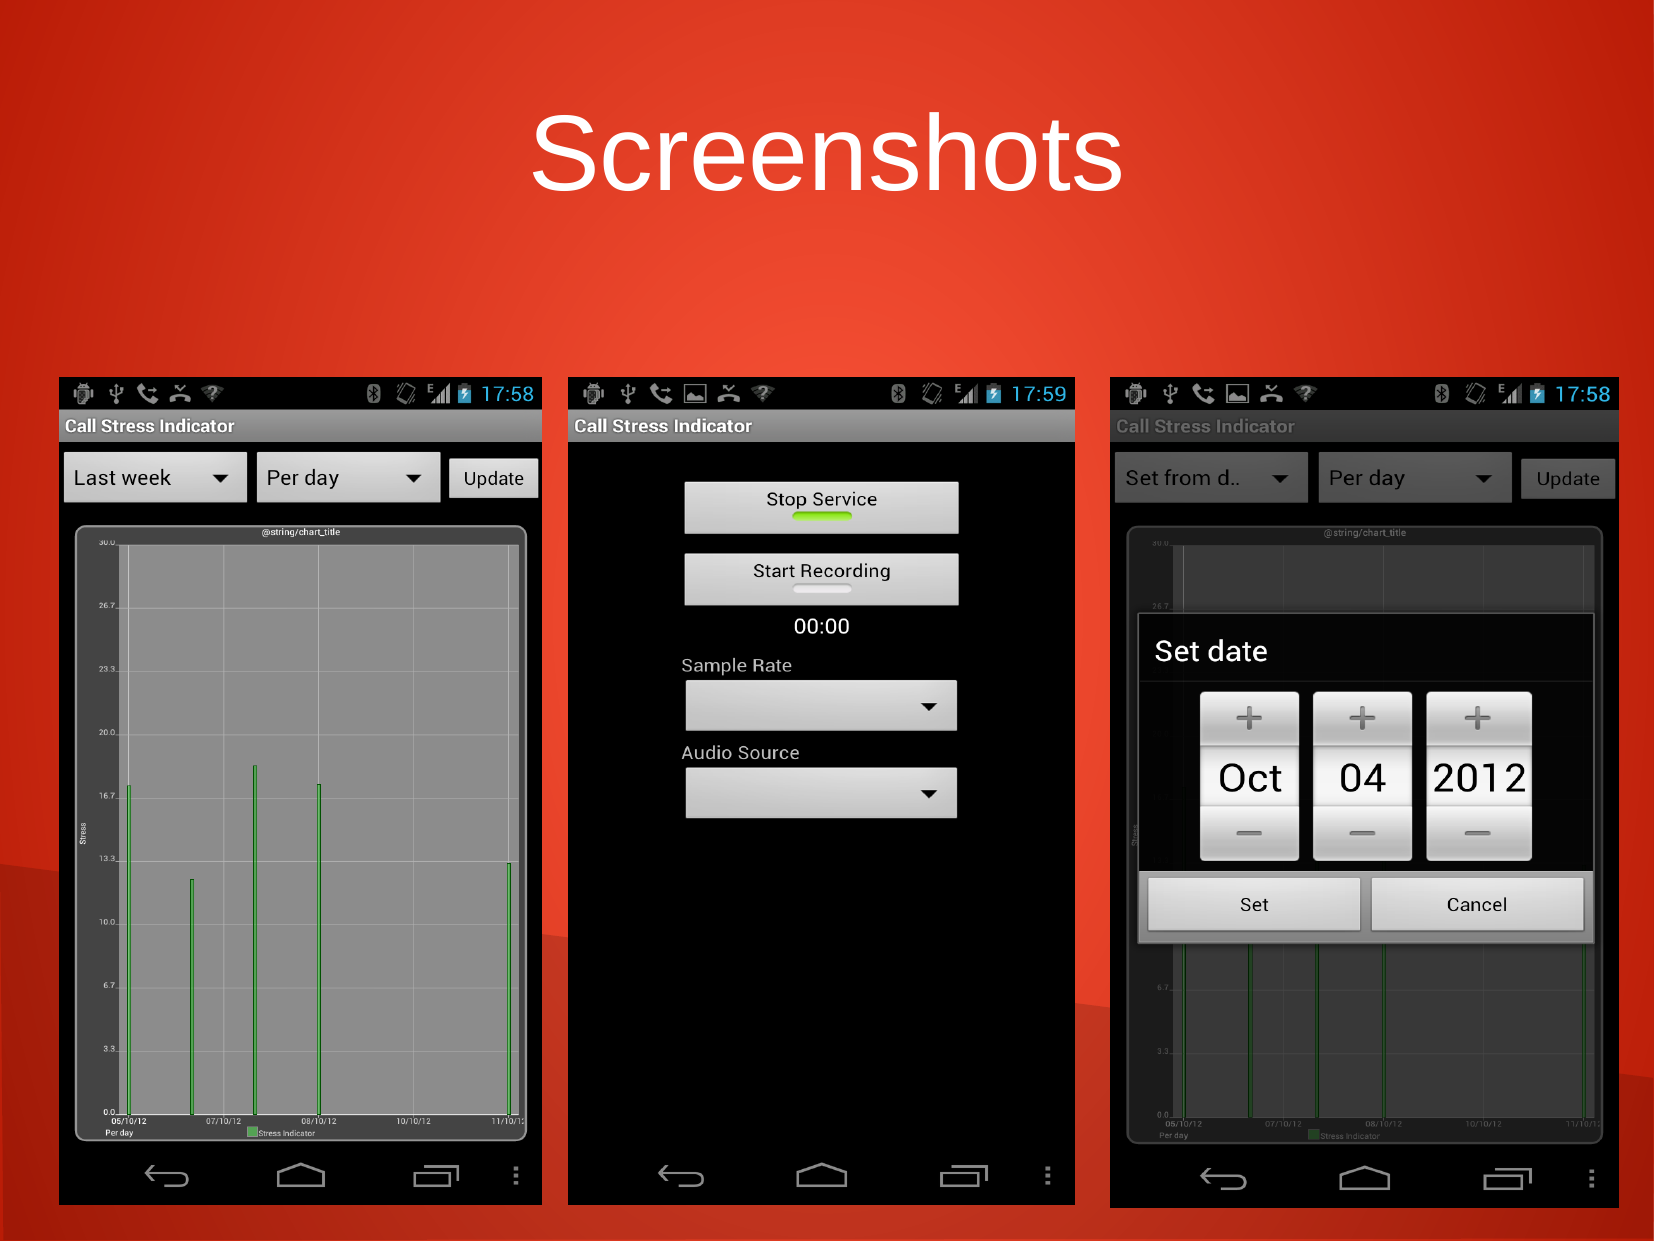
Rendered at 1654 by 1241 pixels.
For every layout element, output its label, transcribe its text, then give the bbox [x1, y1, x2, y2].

title Screenshots [82, 49, 1571, 257]
picture [568, 377, 1075, 1205]
picture [59, 377, 542, 1205]
picture [1110, 377, 1619, 1208]
